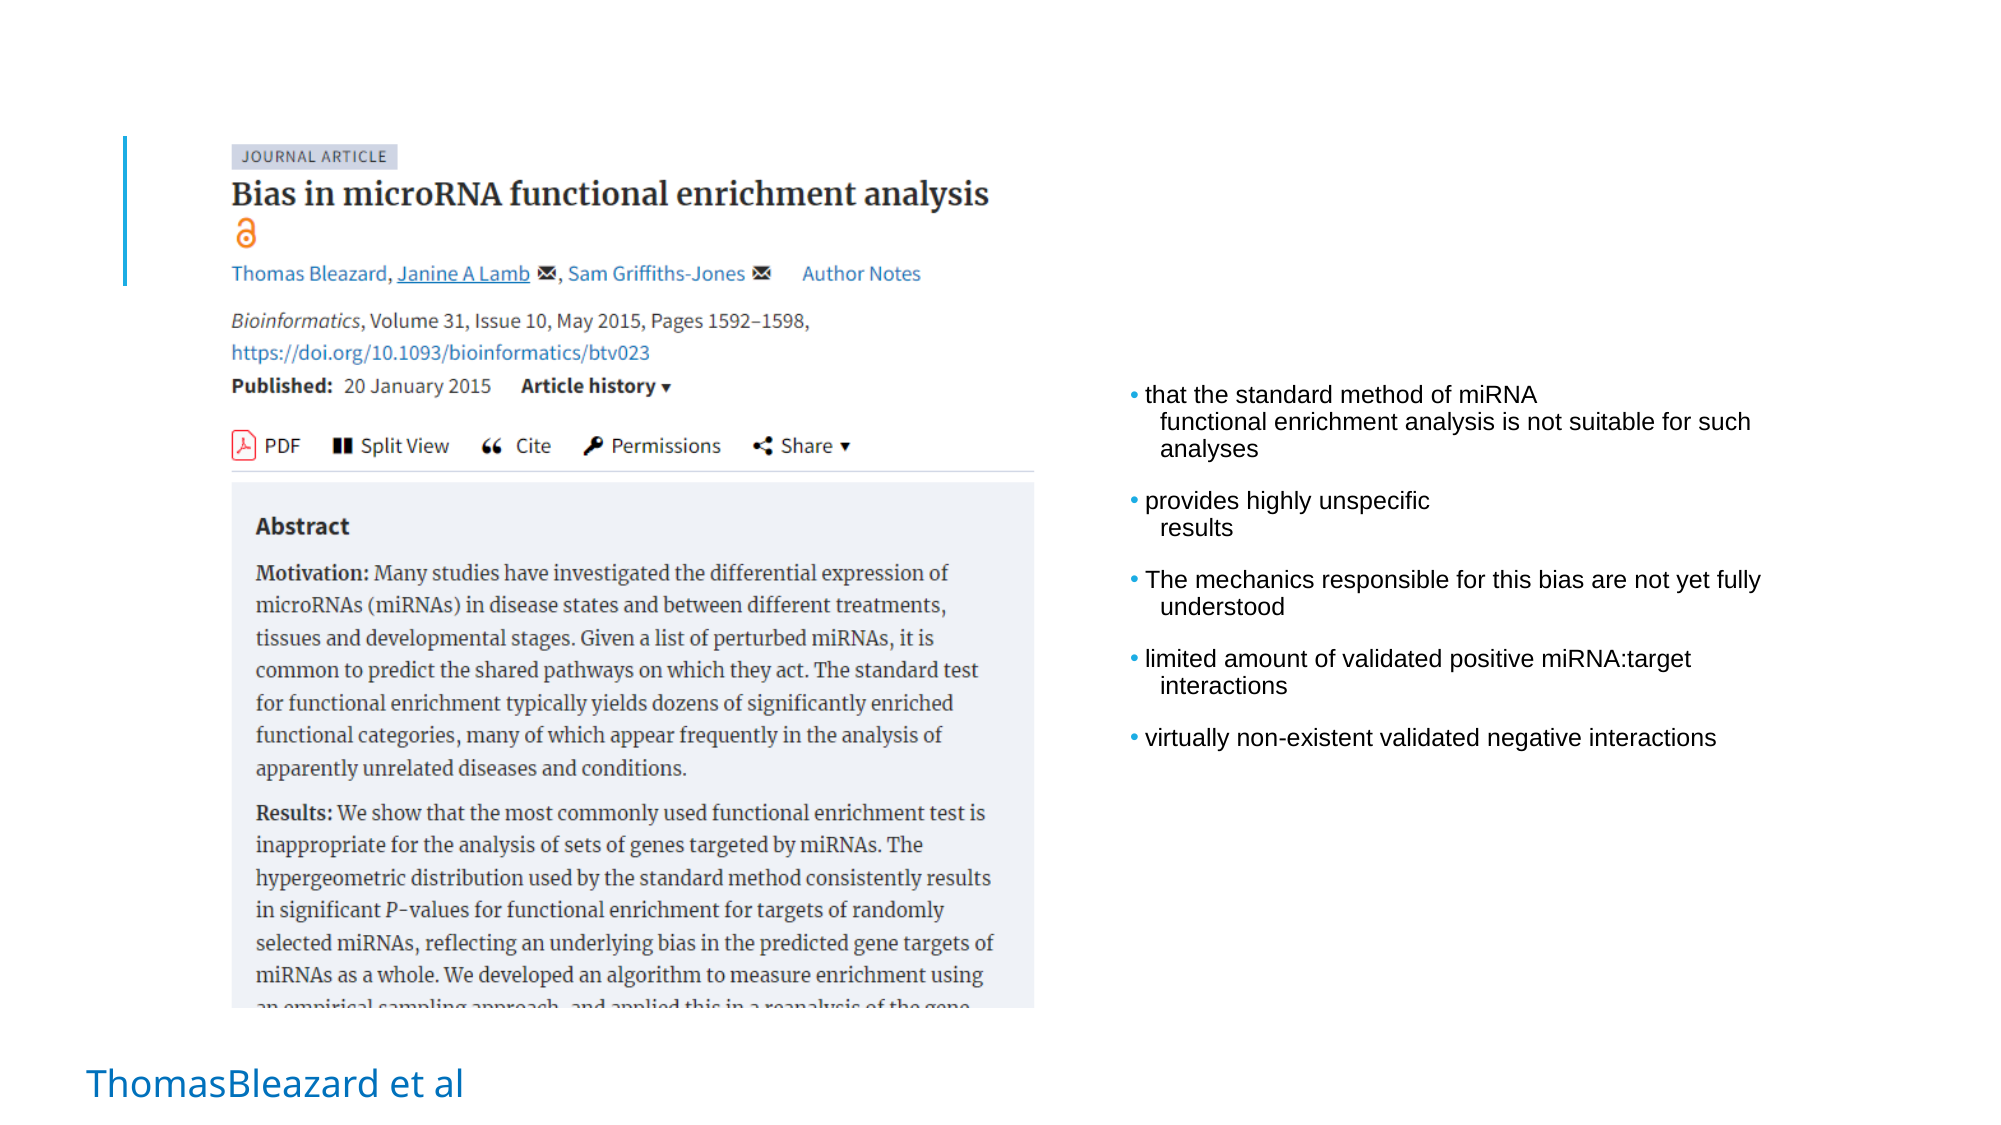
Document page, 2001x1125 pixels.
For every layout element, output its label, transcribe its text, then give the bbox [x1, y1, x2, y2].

text_box Thomas Bleazard et al [71, 1053, 1072, 1114]
picture [163, 92, 1084, 1008]
list that the standard method of miRNA functional enrichment analysis is not suitable for such analyses provides highly unspecific results The mechanics responsible for this bias are not yet fully understood limited amount of validated positive miRNA:target interactions virtually non-existent validated negative interactions [1122, 375, 1790, 1021]
